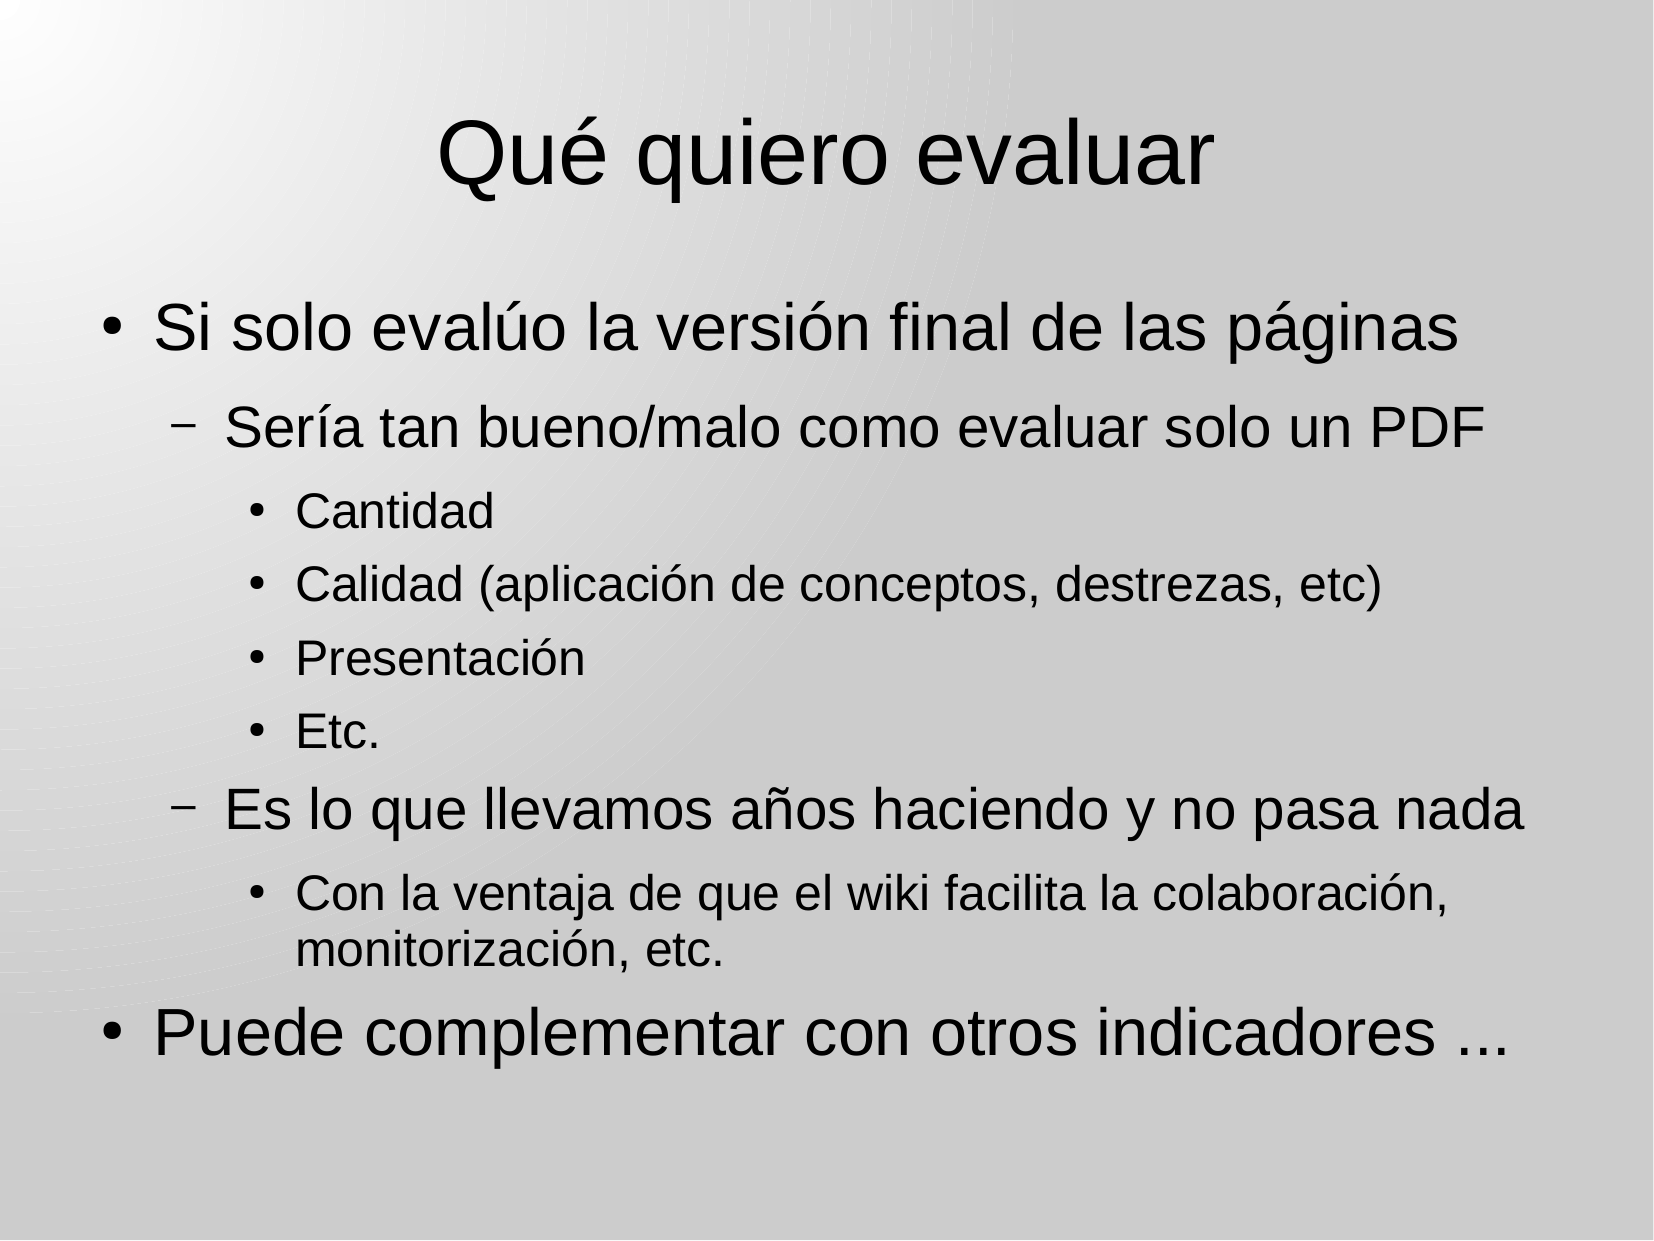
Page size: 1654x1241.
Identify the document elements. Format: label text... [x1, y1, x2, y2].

title Qué quiero evaluar [82, 49, 1571, 257]
list Si solo evalúo la versión final de las páginas Sería tan bueno/malo como evaluar solo un PDF Cantidad Calidad (aplicación de conceptos, destrezas, etc) Presentación Etc. Es lo que llevamos años haciendo y no pasa nada Con la ventaja de que el wiki facilita la colaboración, monitorización, etc. Puede complementar con otros indicadores ... [82, 290, 1538, 1109]
